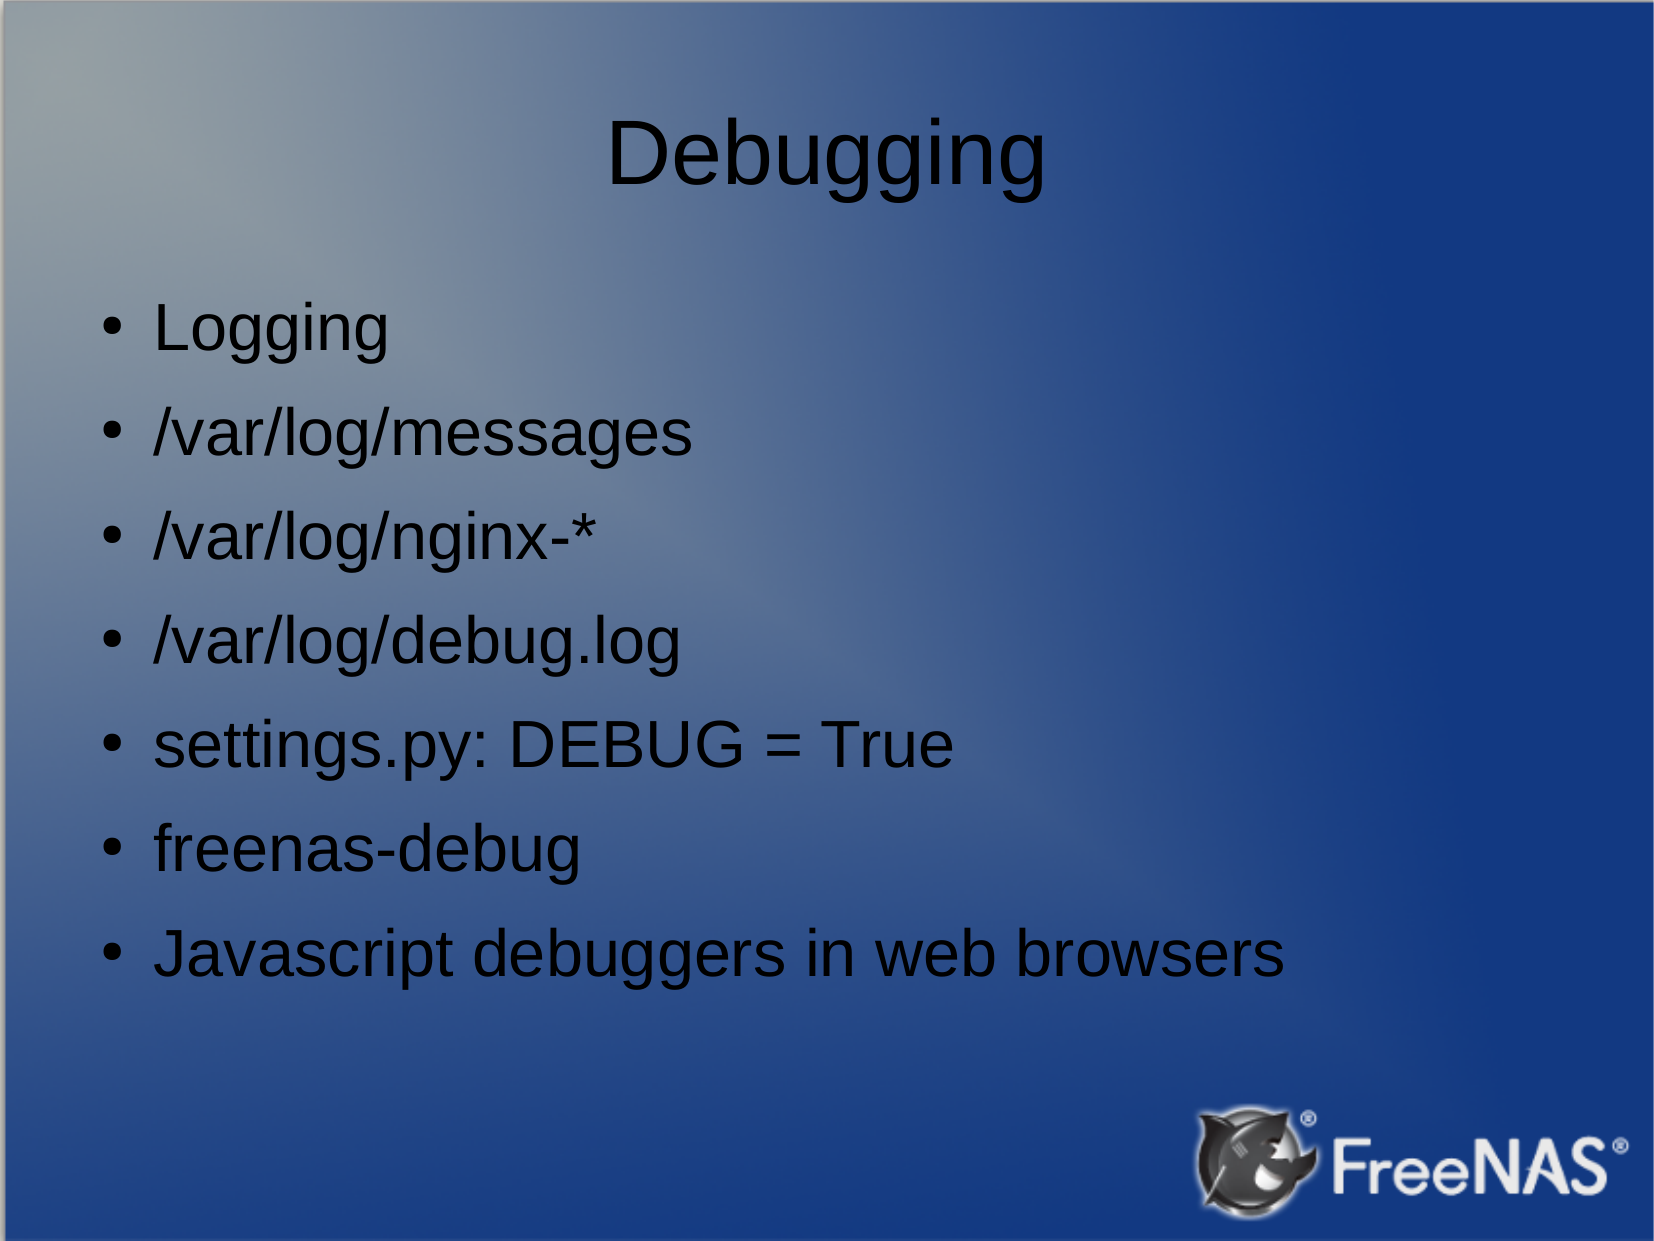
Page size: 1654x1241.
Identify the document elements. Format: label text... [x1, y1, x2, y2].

title Debugging [82, 49, 1571, 257]
picture [0, 0, 1654, 1241]
list Logging /var/log/messages /var/log/nginx-* /var/log/debug.log settings.py: DEBUG = True freenas-debug Javascript debuggers in web browsers [82, 290, 1571, 1010]
